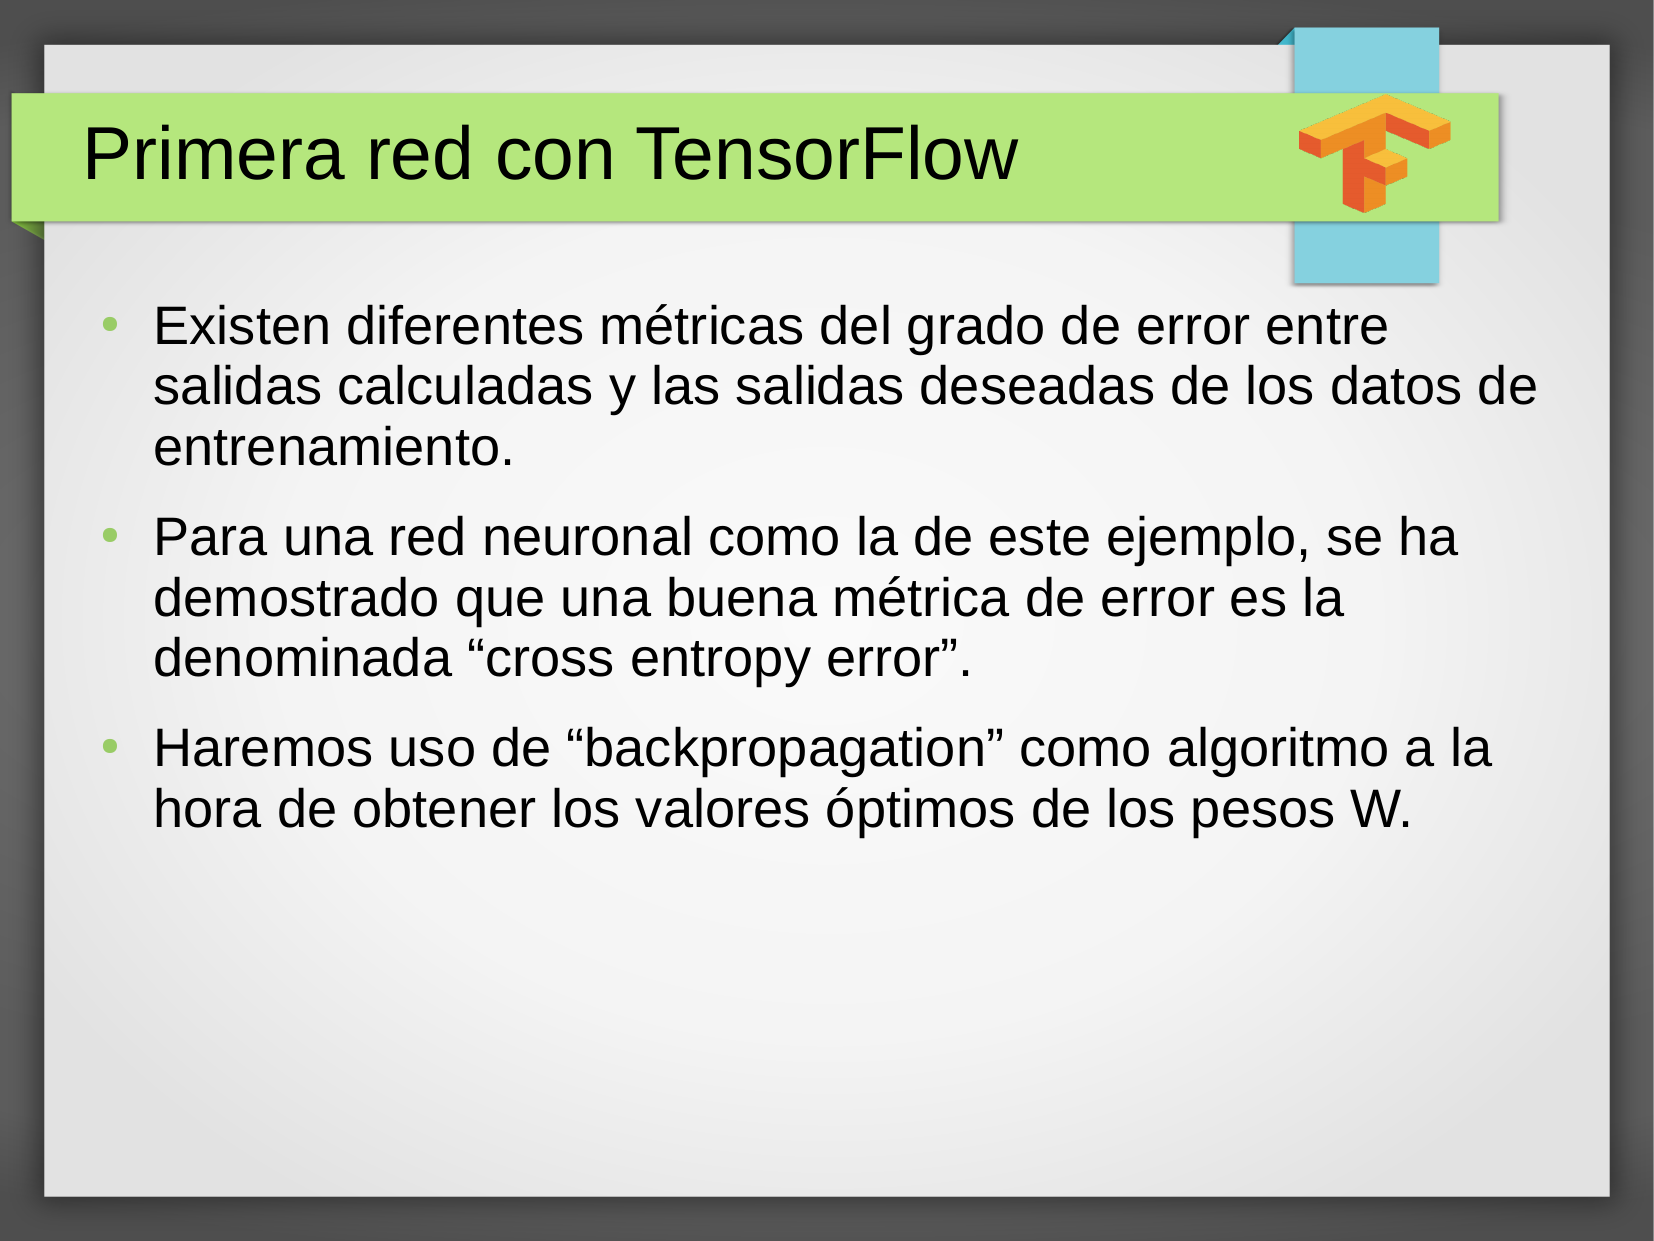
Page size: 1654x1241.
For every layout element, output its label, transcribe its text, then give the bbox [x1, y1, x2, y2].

list Existen diferentes métricas del grado de error entre salidas calculadas y las salidas deseadas de los datos de entrenamiento. Para una red neuronal como la de este ejemplo, se ha demostrado que una buena métrica de error es la denominada “cross entropy error”. Haremos uso de “backpropagation” como algoritmo a la hora de obtener los valores óptimos de los pesos W. [82, 295, 1571, 1015]
title Primera red con TensorFlow [82, 94, 1264, 213]
picture [0, 0, 1654, 1241]
